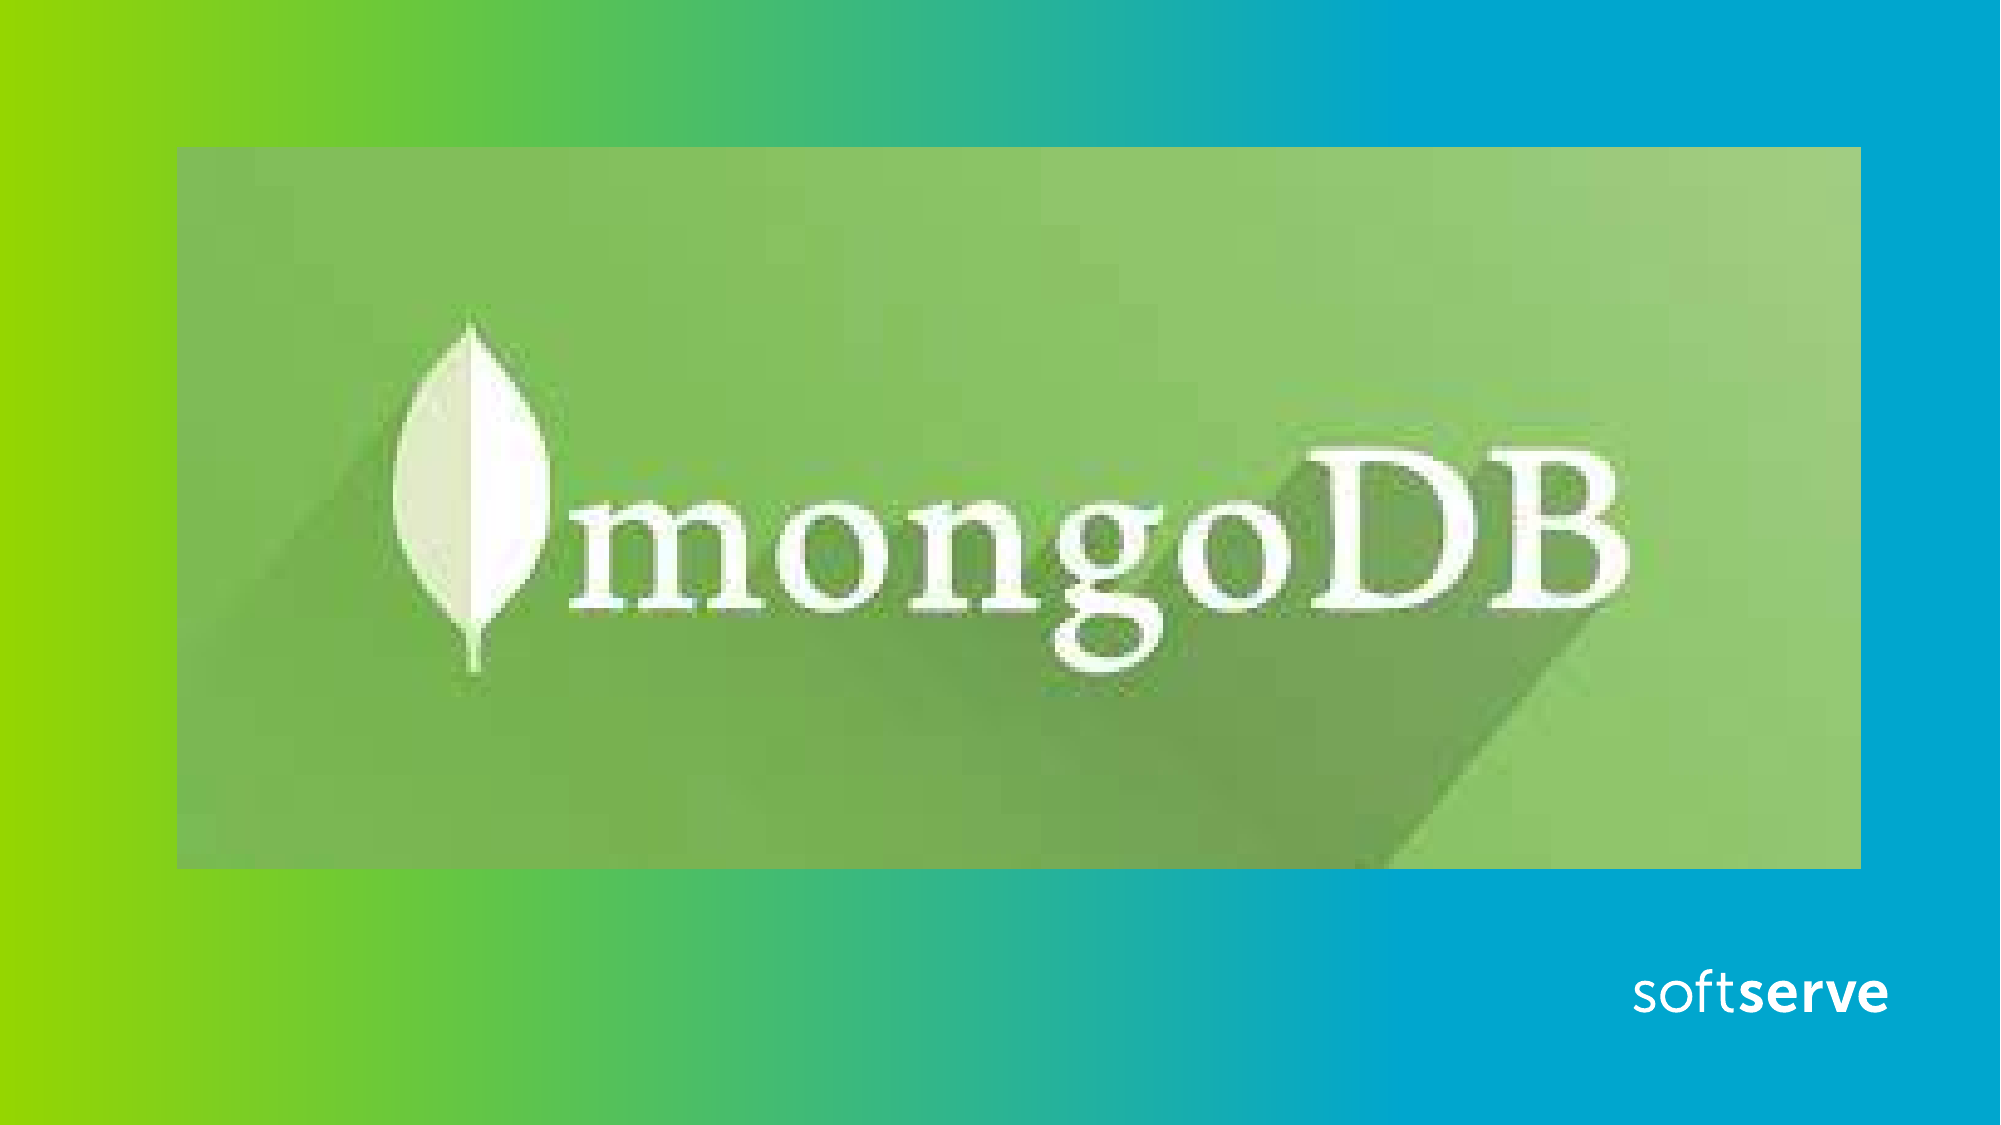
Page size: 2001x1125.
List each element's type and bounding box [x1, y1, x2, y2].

picture [177, 147, 1860, 869]
